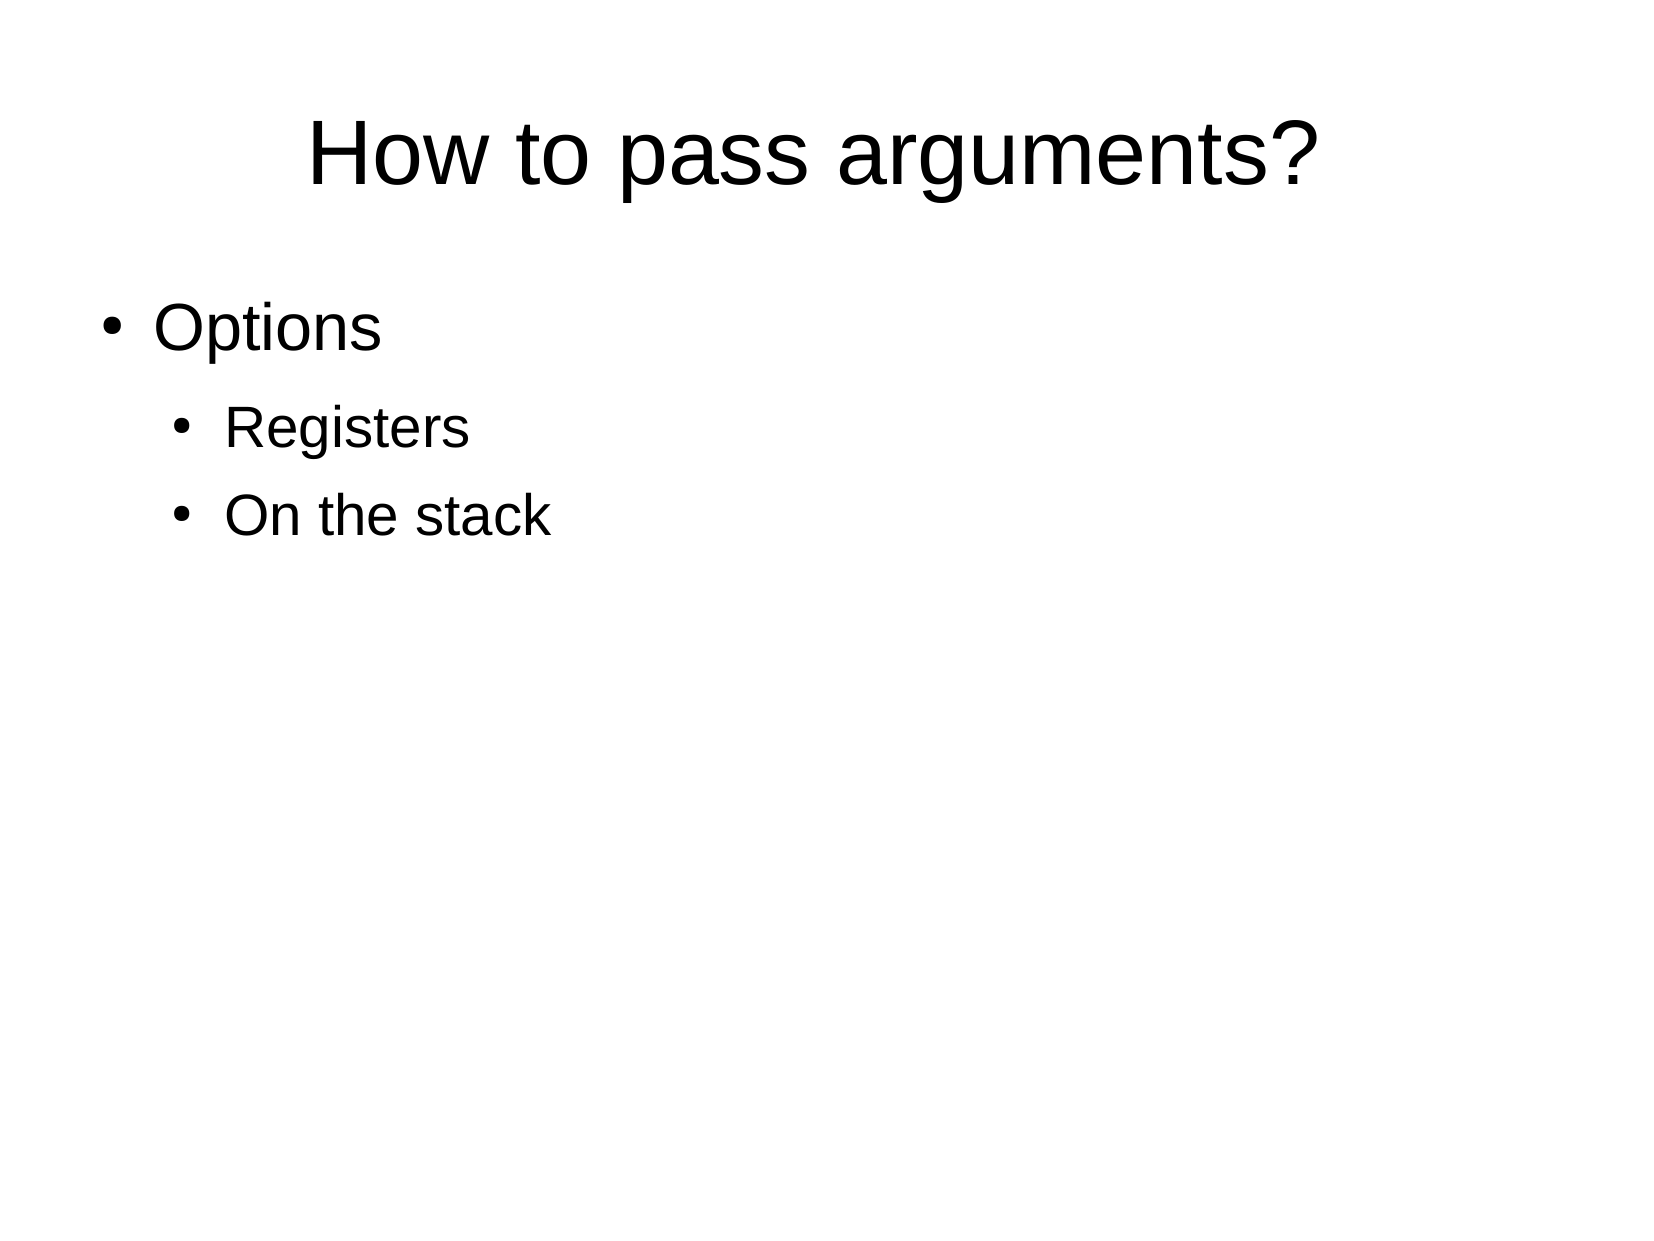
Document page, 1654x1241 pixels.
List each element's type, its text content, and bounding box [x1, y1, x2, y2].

list Options Registers On the stack [82, 290, 1571, 1010]
title How to pass arguments? [82, 49, 1571, 257]
